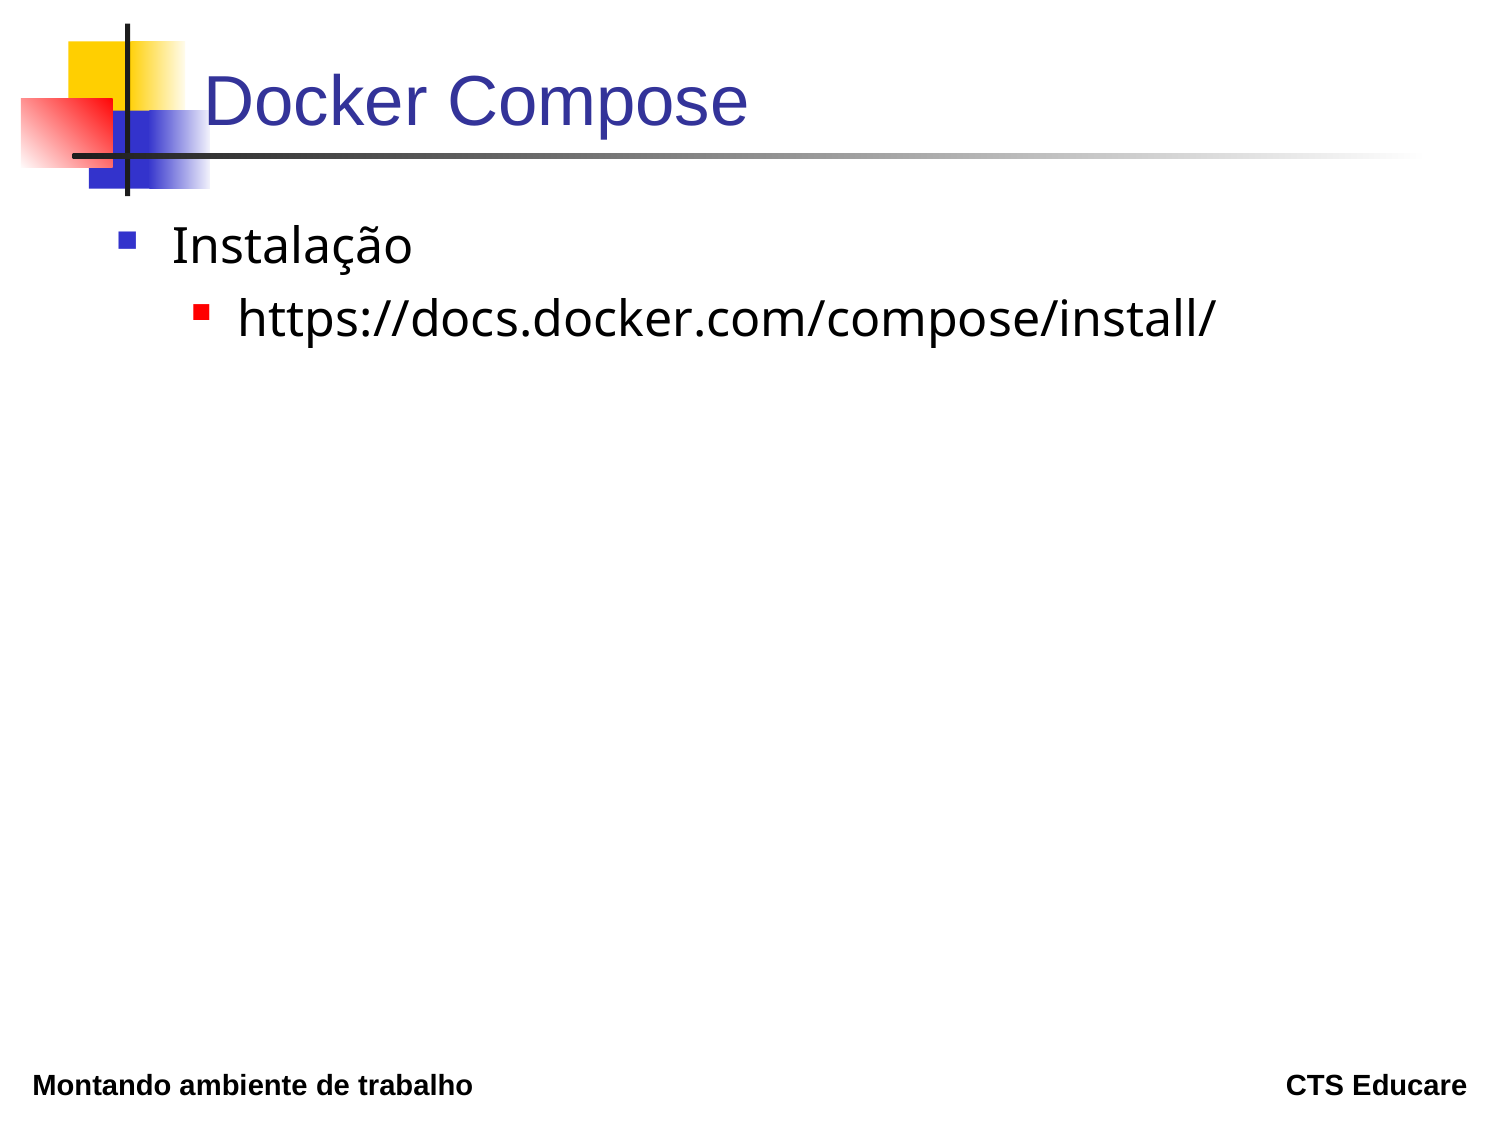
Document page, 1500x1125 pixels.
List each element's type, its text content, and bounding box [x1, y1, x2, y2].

list Instalação https://docs.docker.com/compose/install/ [100, 206, 1447, 1024]
title Docker Compose [188, 46, 1468, 149]
